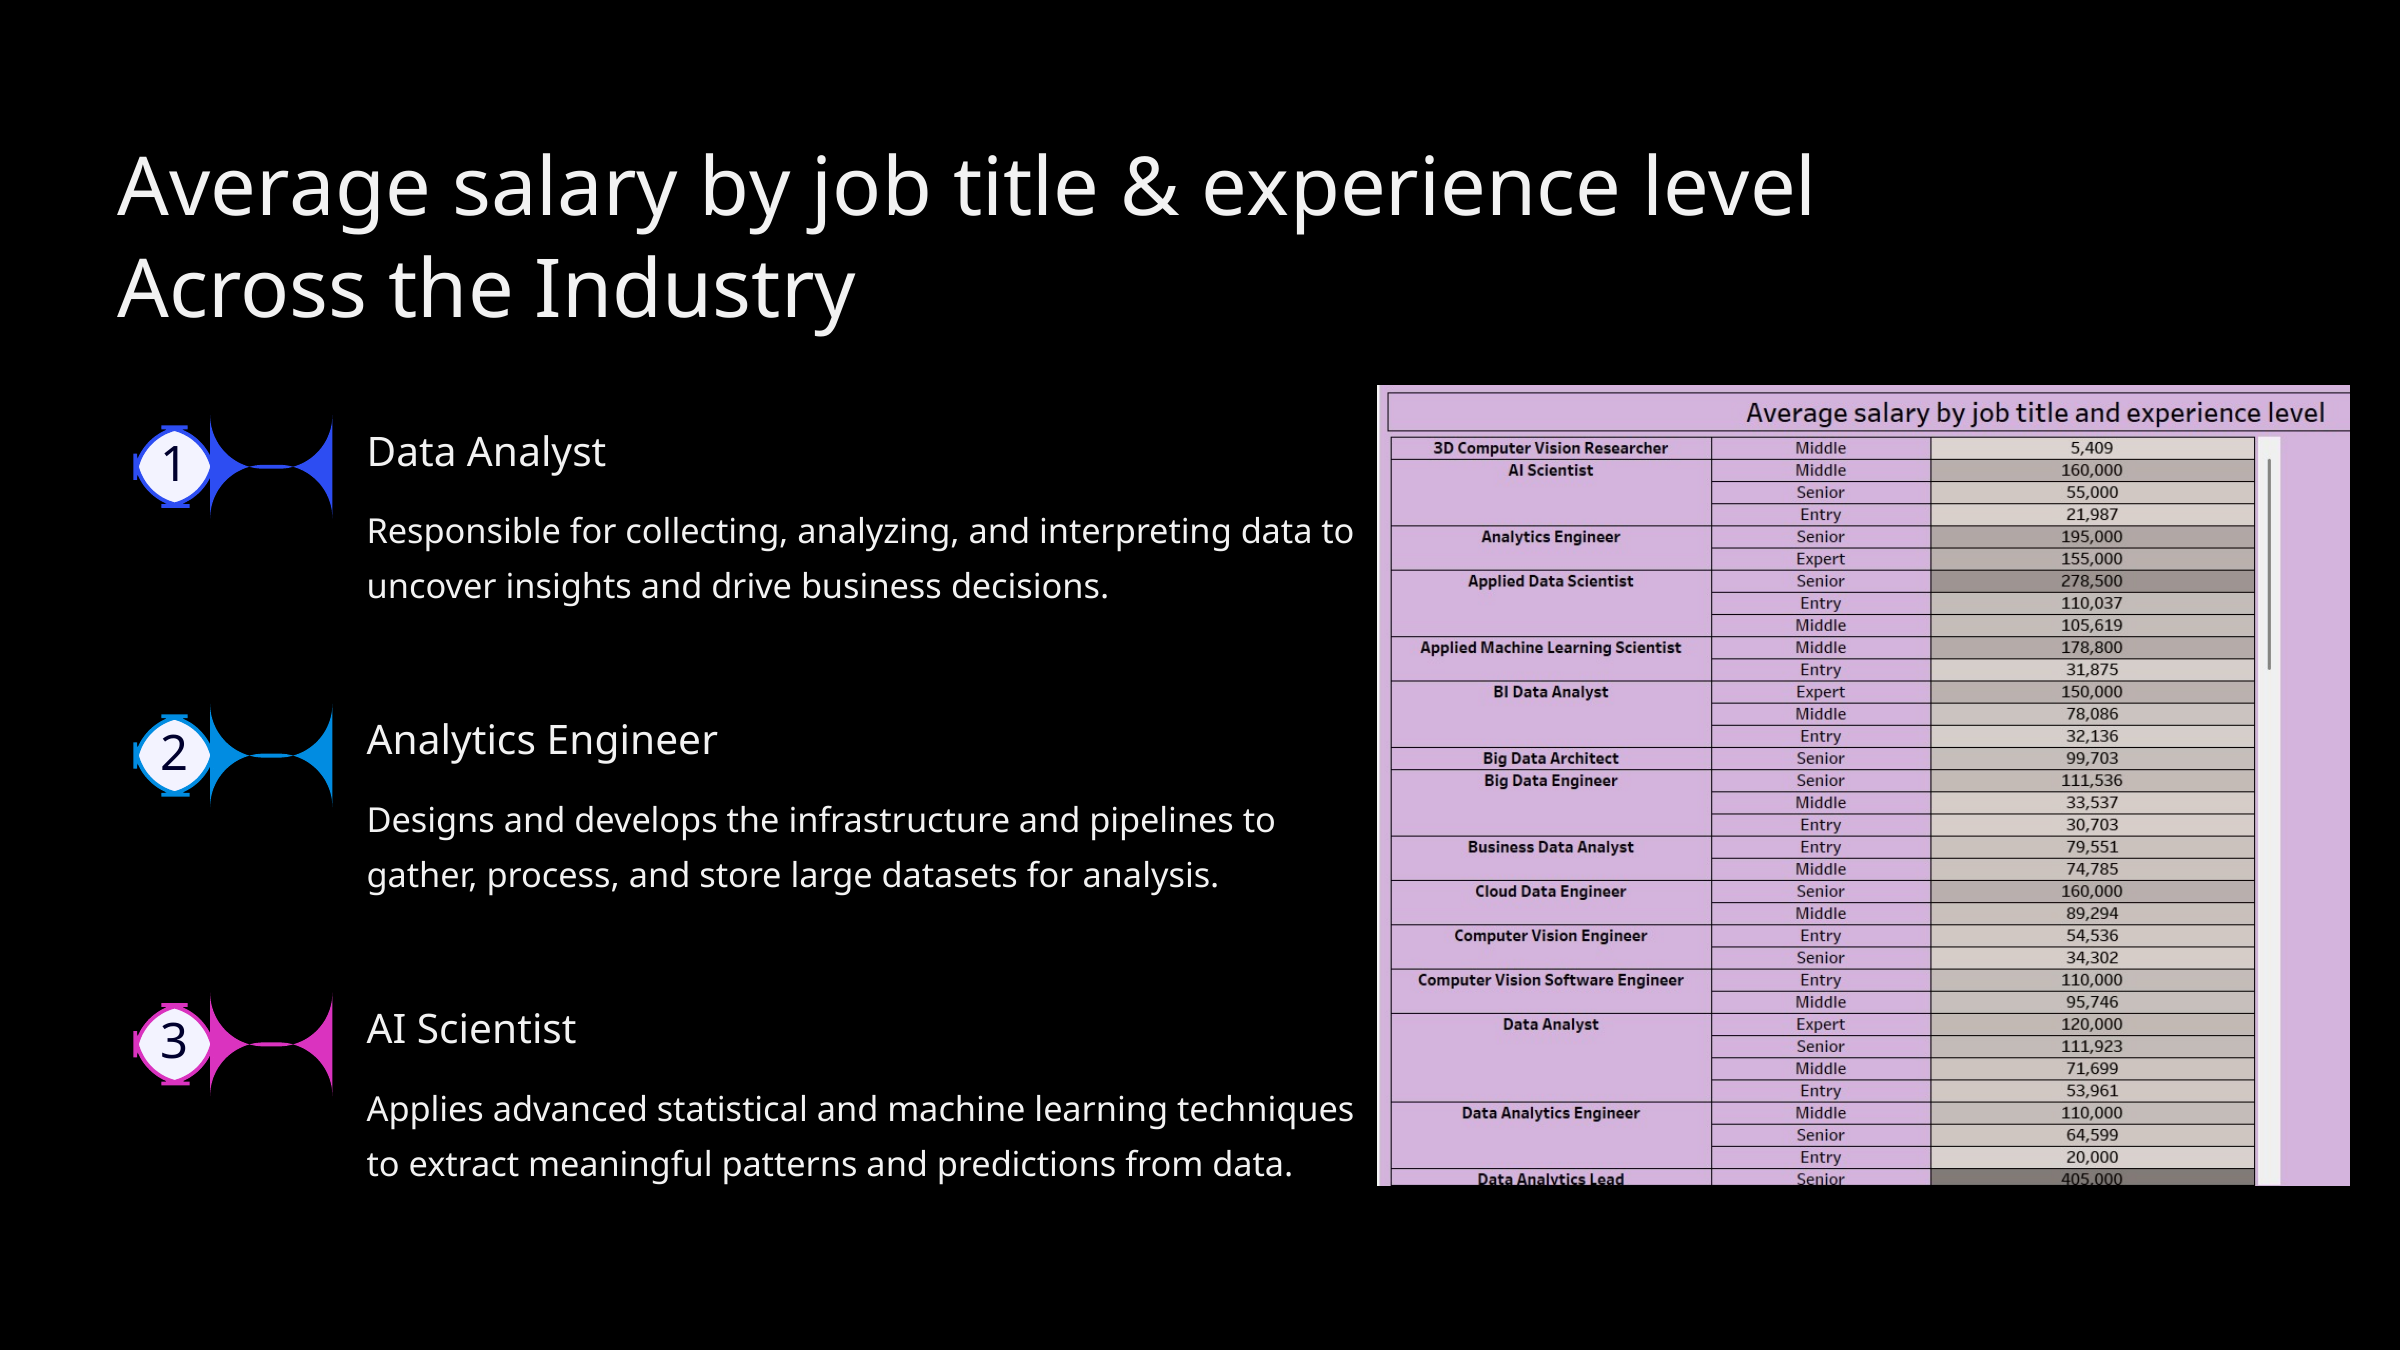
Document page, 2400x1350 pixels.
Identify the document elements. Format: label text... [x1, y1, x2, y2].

text_box Designs and develops the infrastructure and pipelines to gather, process, and store large datasets for analysis. [367, 784, 1377, 896]
text_box 1 [160, 442, 189, 491]
text_box Analytics Engineer [367, 712, 778, 763]
text_box Responsible for collecting, analyzing, and interpreting data to uncover insights and drive business decisions. [367, 495, 1377, 607]
text_box Average salary by job title & experience level Across the Industry [117, 129, 1963, 335]
text_box AI Scientist [367, 1001, 778, 1052]
text_box 3 [160, 1020, 189, 1069]
text_box Data Analyst [367, 423, 778, 475]
text_box 2 [160, 731, 189, 780]
picture [1377, 385, 2350, 1186]
text_box [123, 388, 333, 1220]
text_box Applies advanced statistical and machine learning techniques to extract meaningful patterns and predictions from data. [367, 1073, 1377, 1185]
